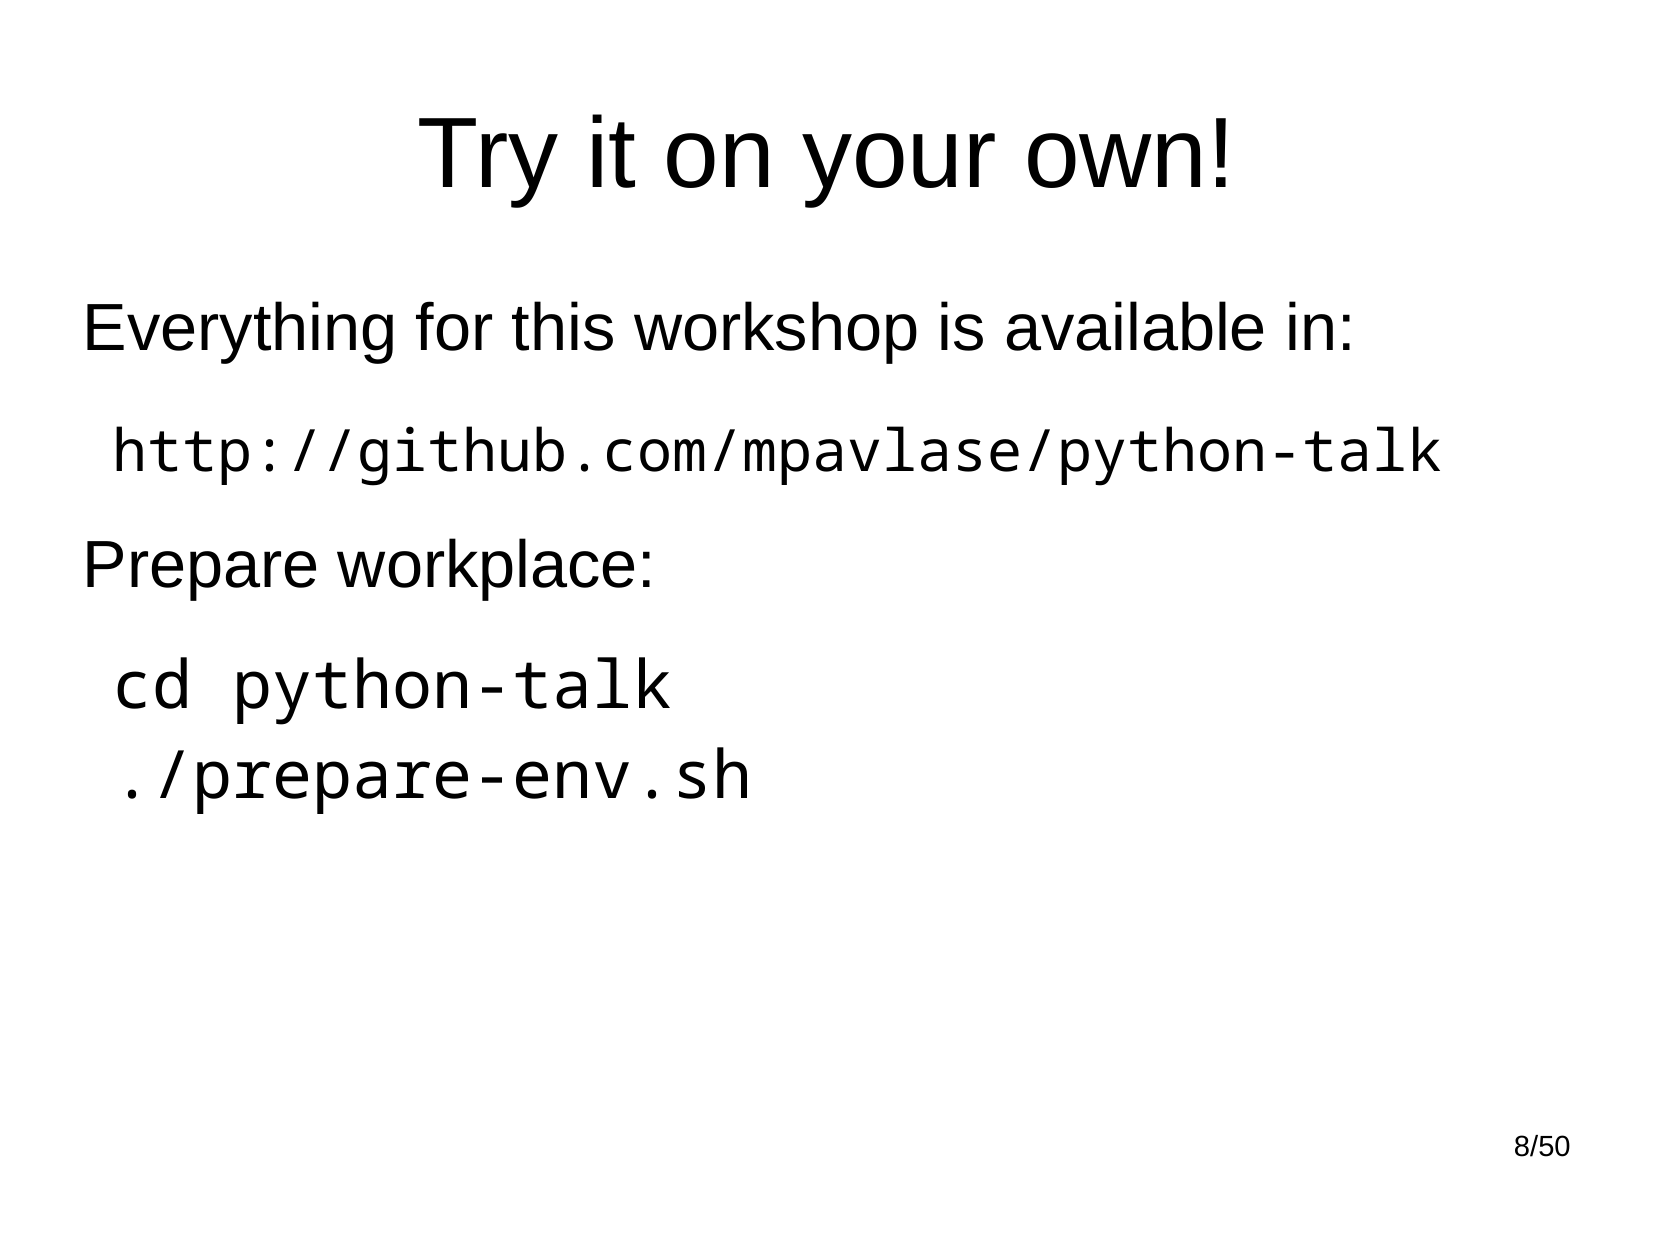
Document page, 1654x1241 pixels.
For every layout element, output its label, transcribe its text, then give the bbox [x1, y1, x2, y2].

title Try it on your own! [82, 97, 1571, 209]
list Everything for this workshop is available in: http://github.com/mpavlase/python-talk Prepare workplace: cd python-talk ./prepare-env.sh [82, 290, 1571, 1010]
